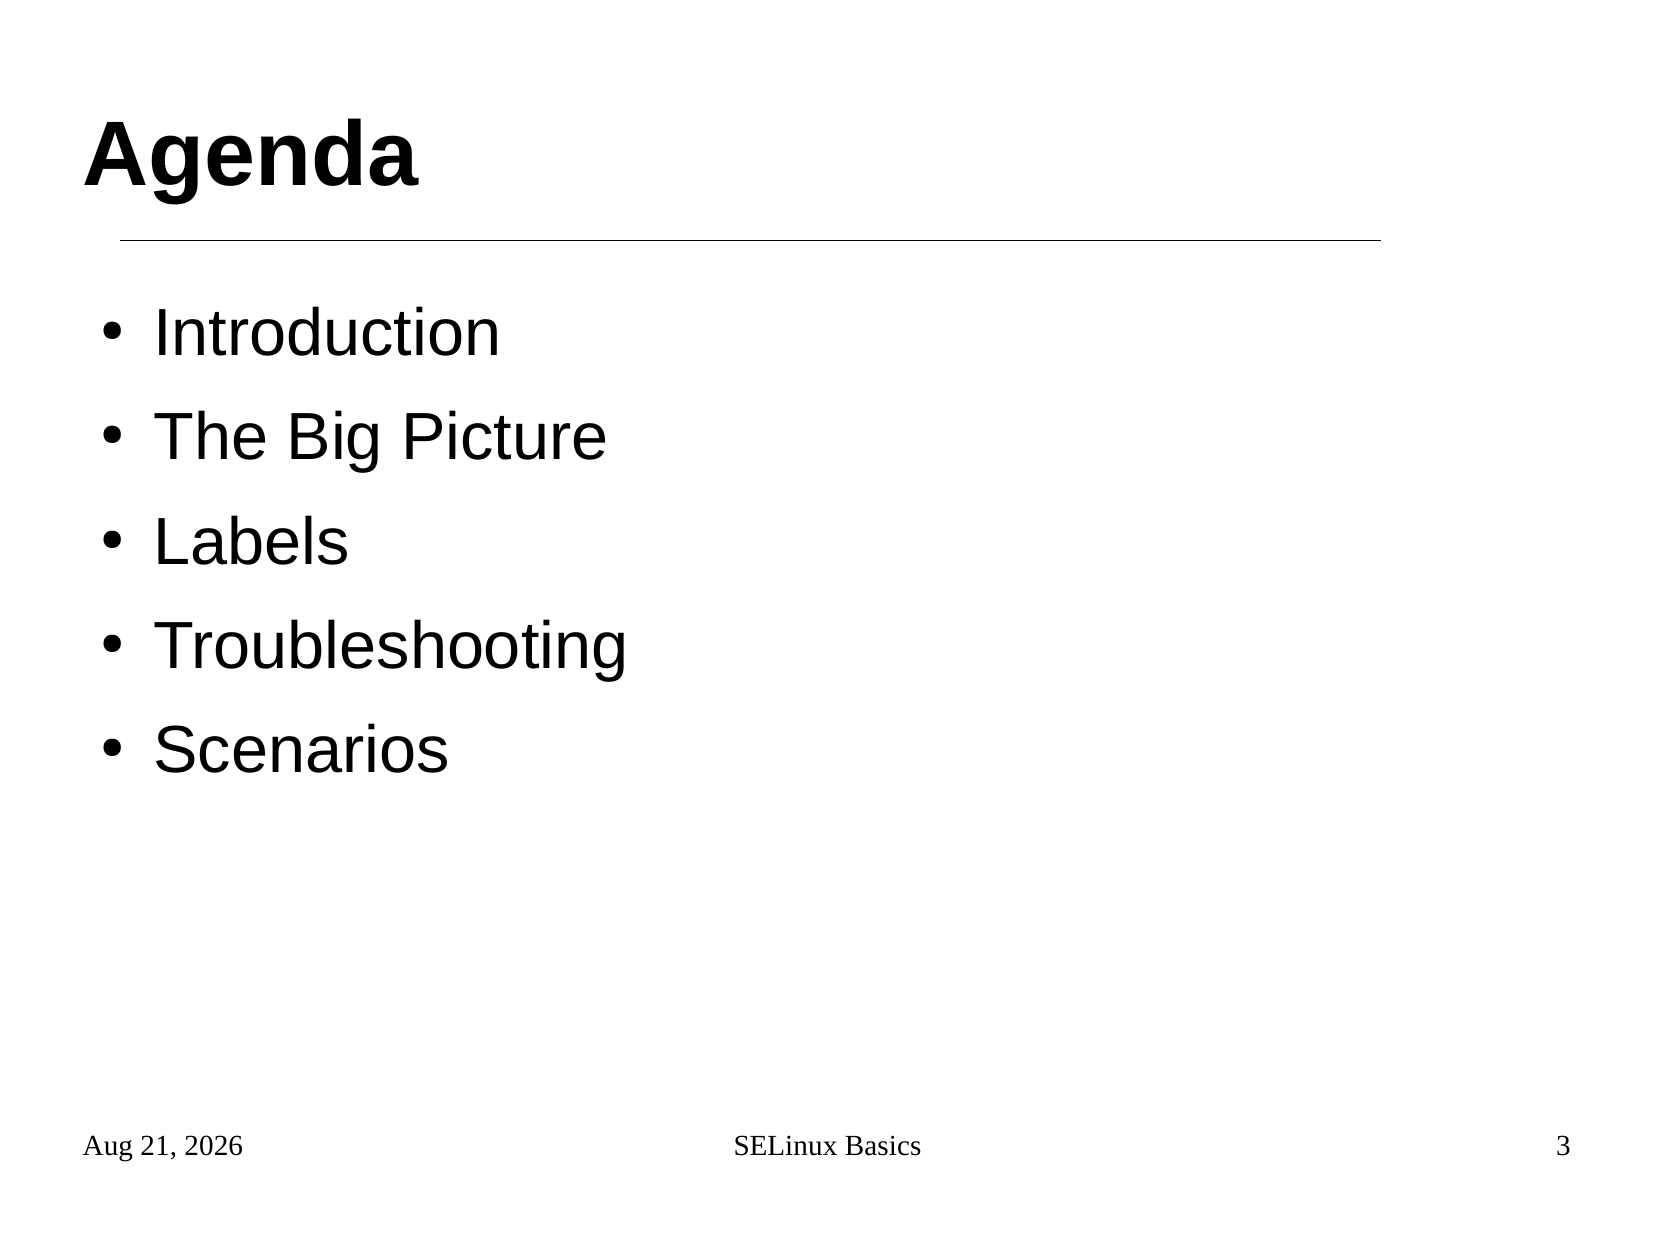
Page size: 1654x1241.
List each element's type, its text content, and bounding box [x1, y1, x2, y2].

title Agenda [82, 94, 1264, 213]
list Introduction The Big Picture Labels Troubleshooting Scenarios [82, 295, 1571, 1015]
